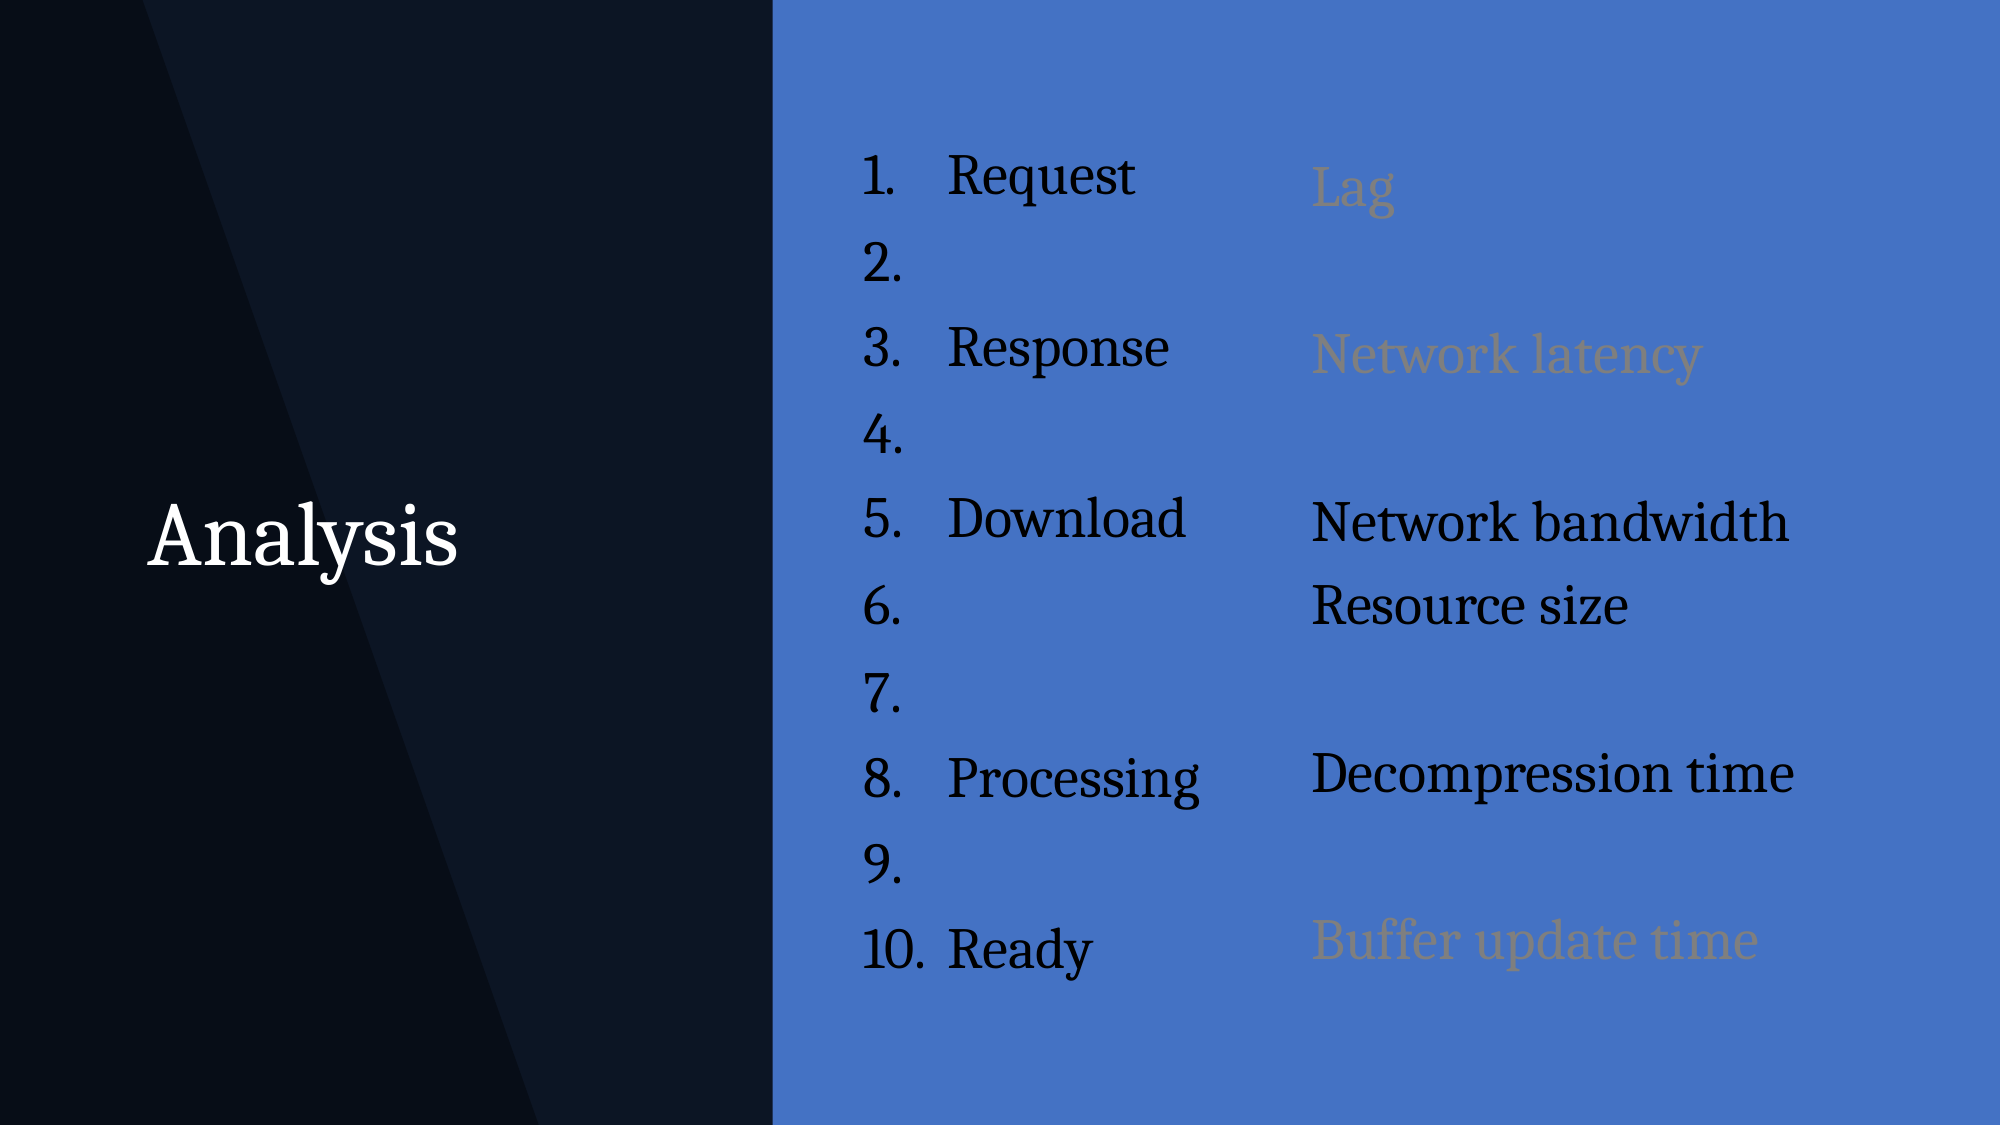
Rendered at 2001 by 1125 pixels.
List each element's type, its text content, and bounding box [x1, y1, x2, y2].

text_box Lag Network latency Network bandwidth Resource size Decompression time Buffer update time [1296, 1, 2000, 1125]
text_box Request Response Download Processing Ready [848, 0, 1426, 1125]
title Analysis [131, 104, 671, 968]
text_box [0, 0, 848, 1125]
